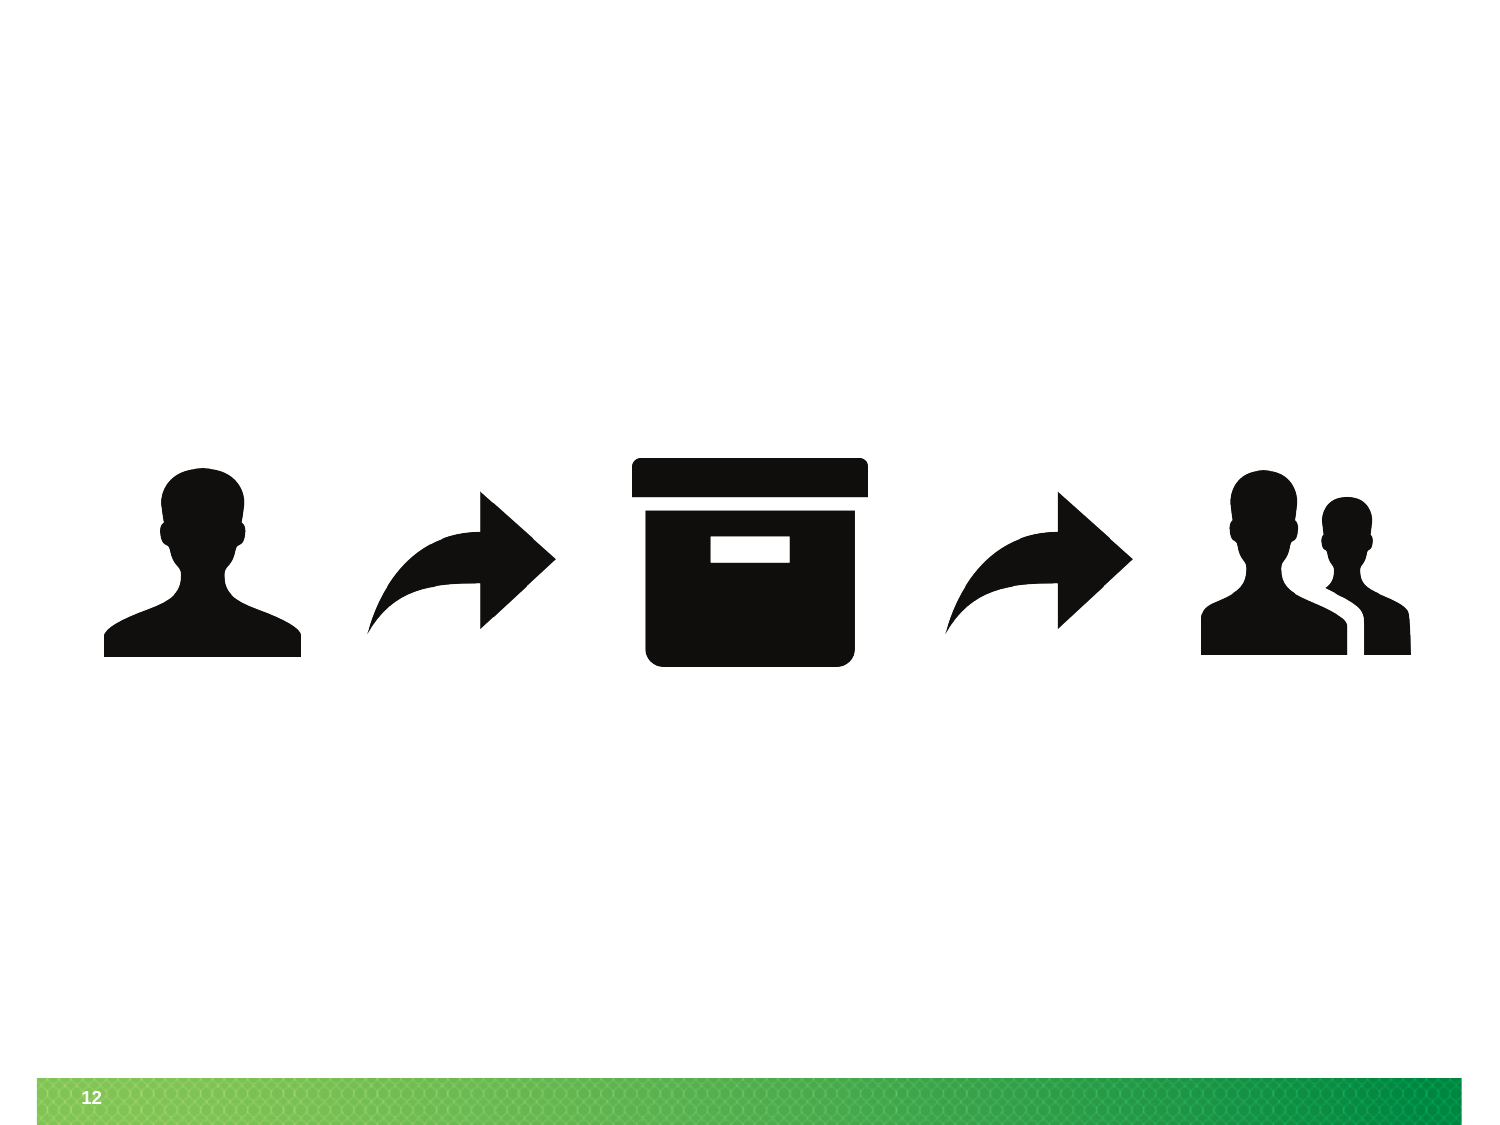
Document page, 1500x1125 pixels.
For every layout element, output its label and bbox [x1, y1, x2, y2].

picture [945, 491, 1133, 634]
picture [104, 468, 301, 657]
picture [36, 1078, 1462, 1125]
picture [367, 491, 556, 634]
picture [632, 458, 868, 667]
picture [1201, 470, 1411, 655]
